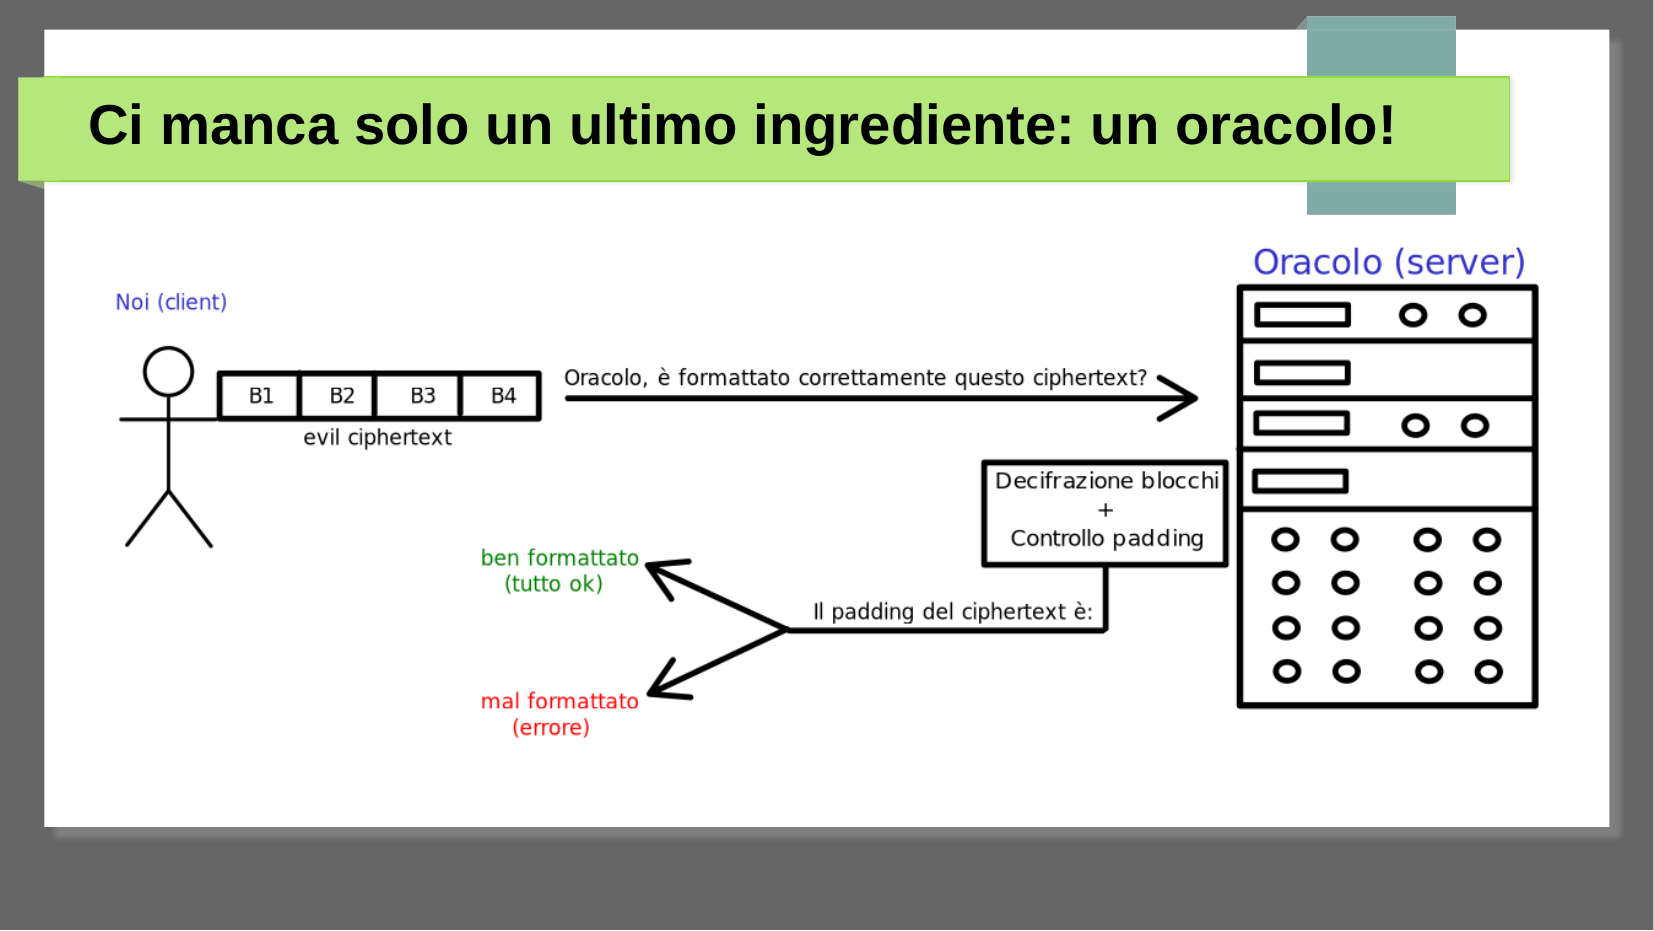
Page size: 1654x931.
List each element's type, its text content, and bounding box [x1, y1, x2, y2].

picture [92, 233, 1556, 765]
title Ci manca solo un ultimo ingrediente: un oracolo! [88, 73, 1506, 178]
